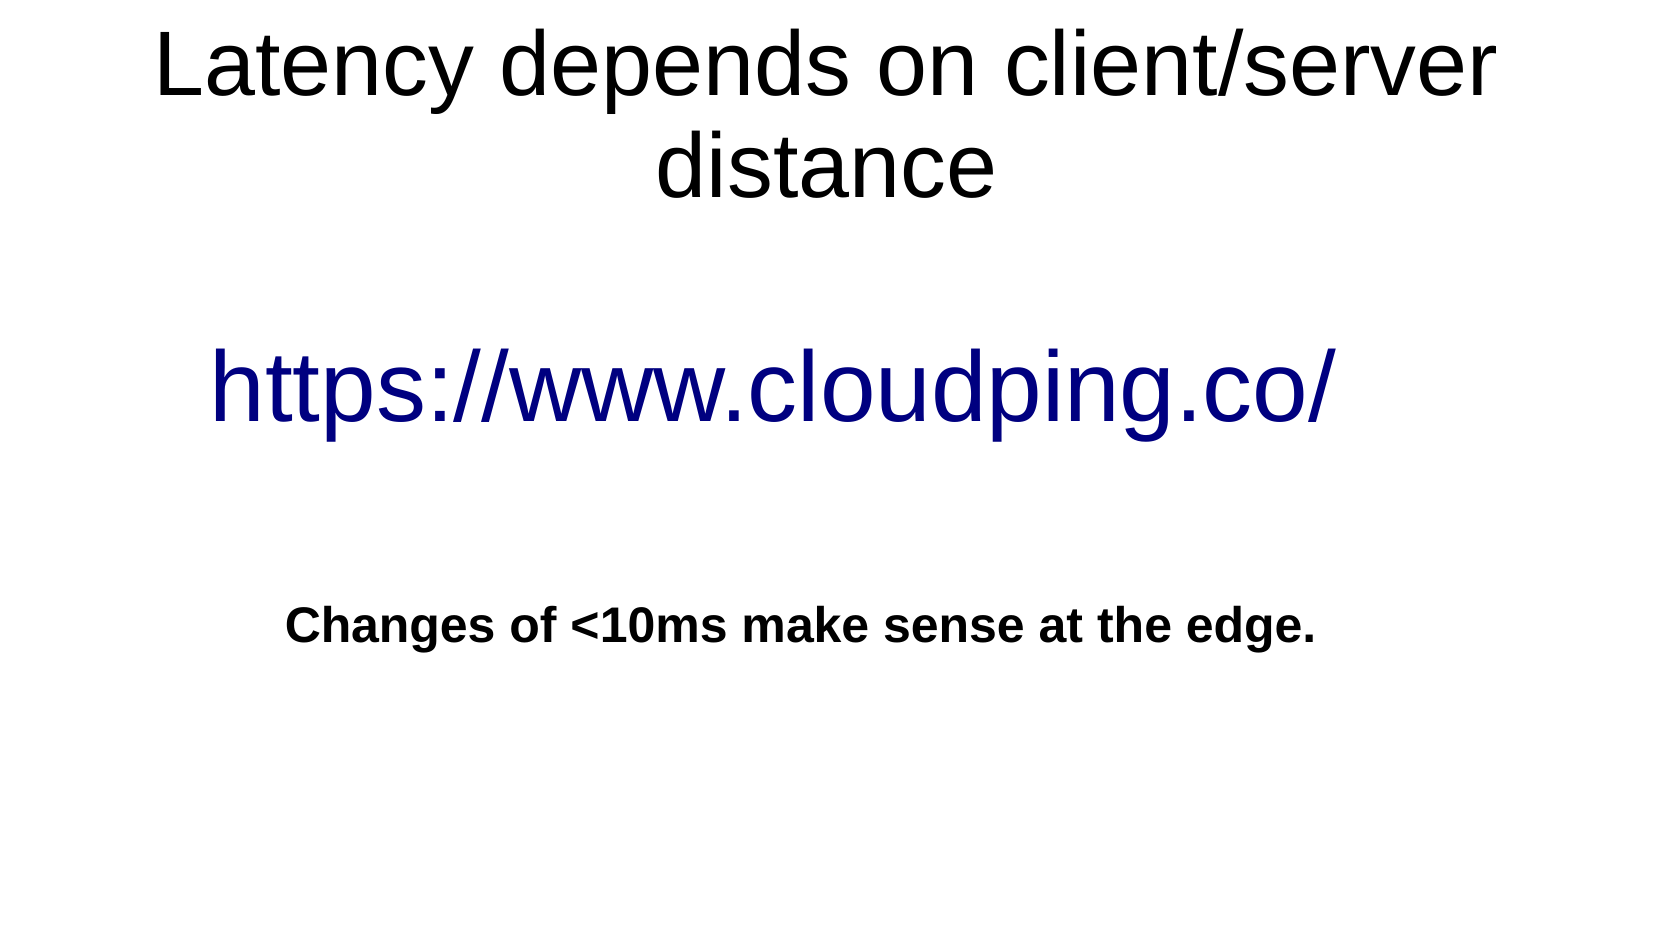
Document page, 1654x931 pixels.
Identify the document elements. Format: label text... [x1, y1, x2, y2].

text_box Changes of <10ms make sense at the edge. [270, 589, 1332, 661]
text_box https://www.cloudping.co/ [195, 323, 1636, 451]
title Latency depends on client/server distance [82, 12, 1571, 218]
